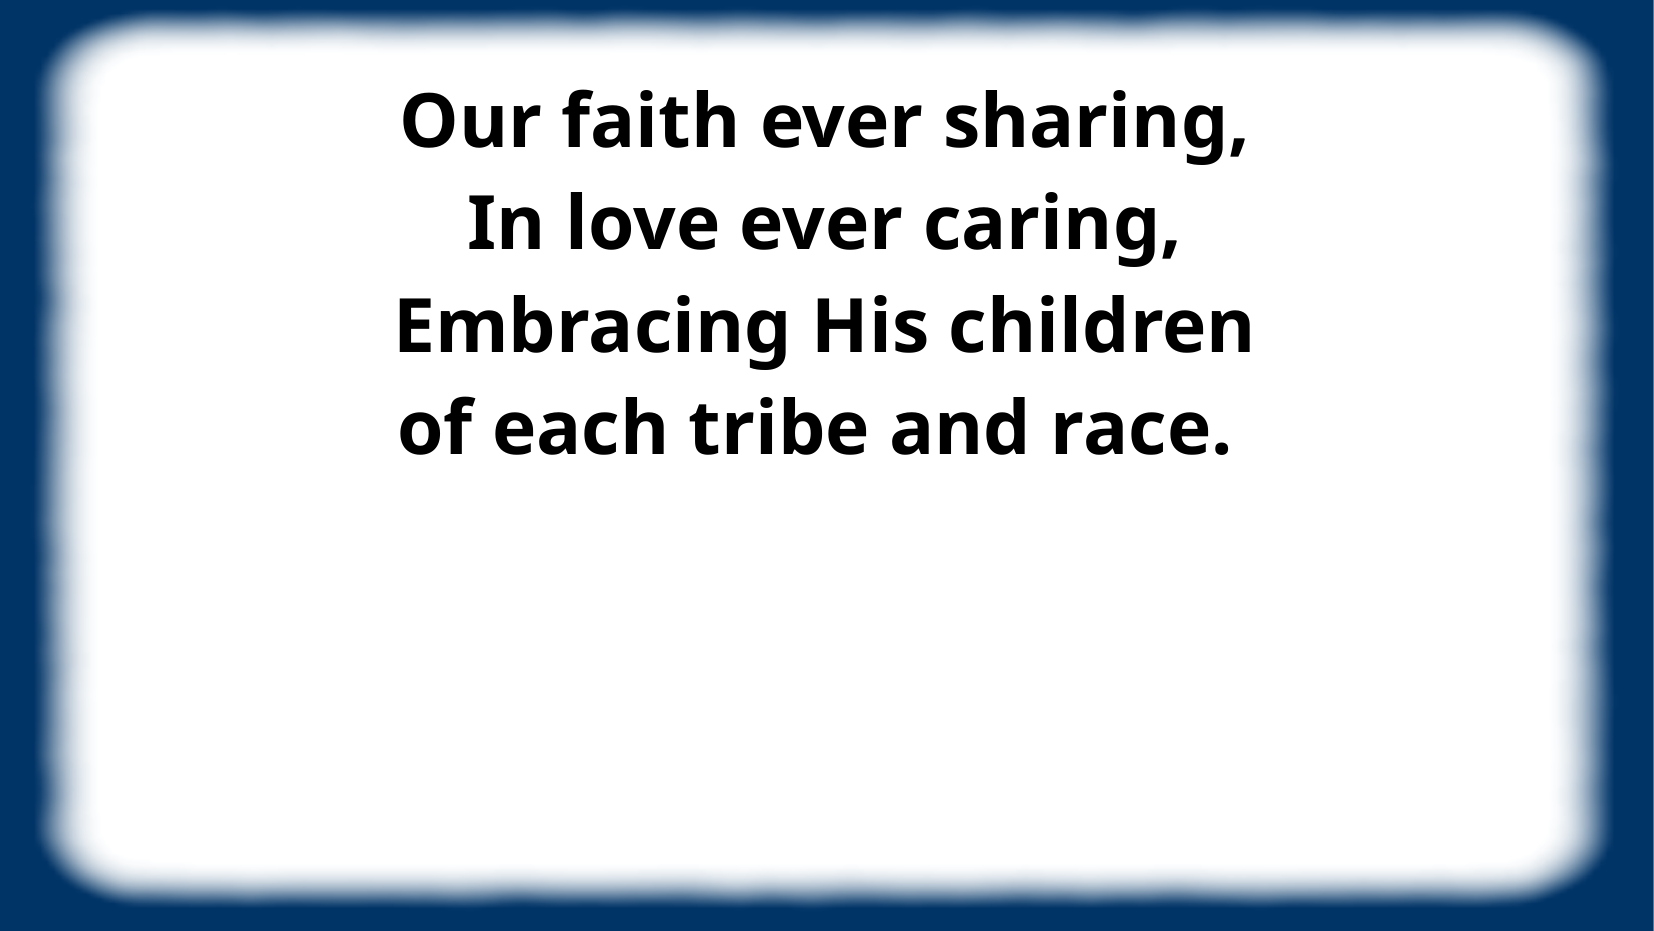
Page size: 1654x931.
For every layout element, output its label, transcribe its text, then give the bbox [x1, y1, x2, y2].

picture [0, 0, 1654, 931]
text_box Our faith ever sharing, In love ever caring, Embracing His children of each tribe and race. [105, 60, 1546, 496]
